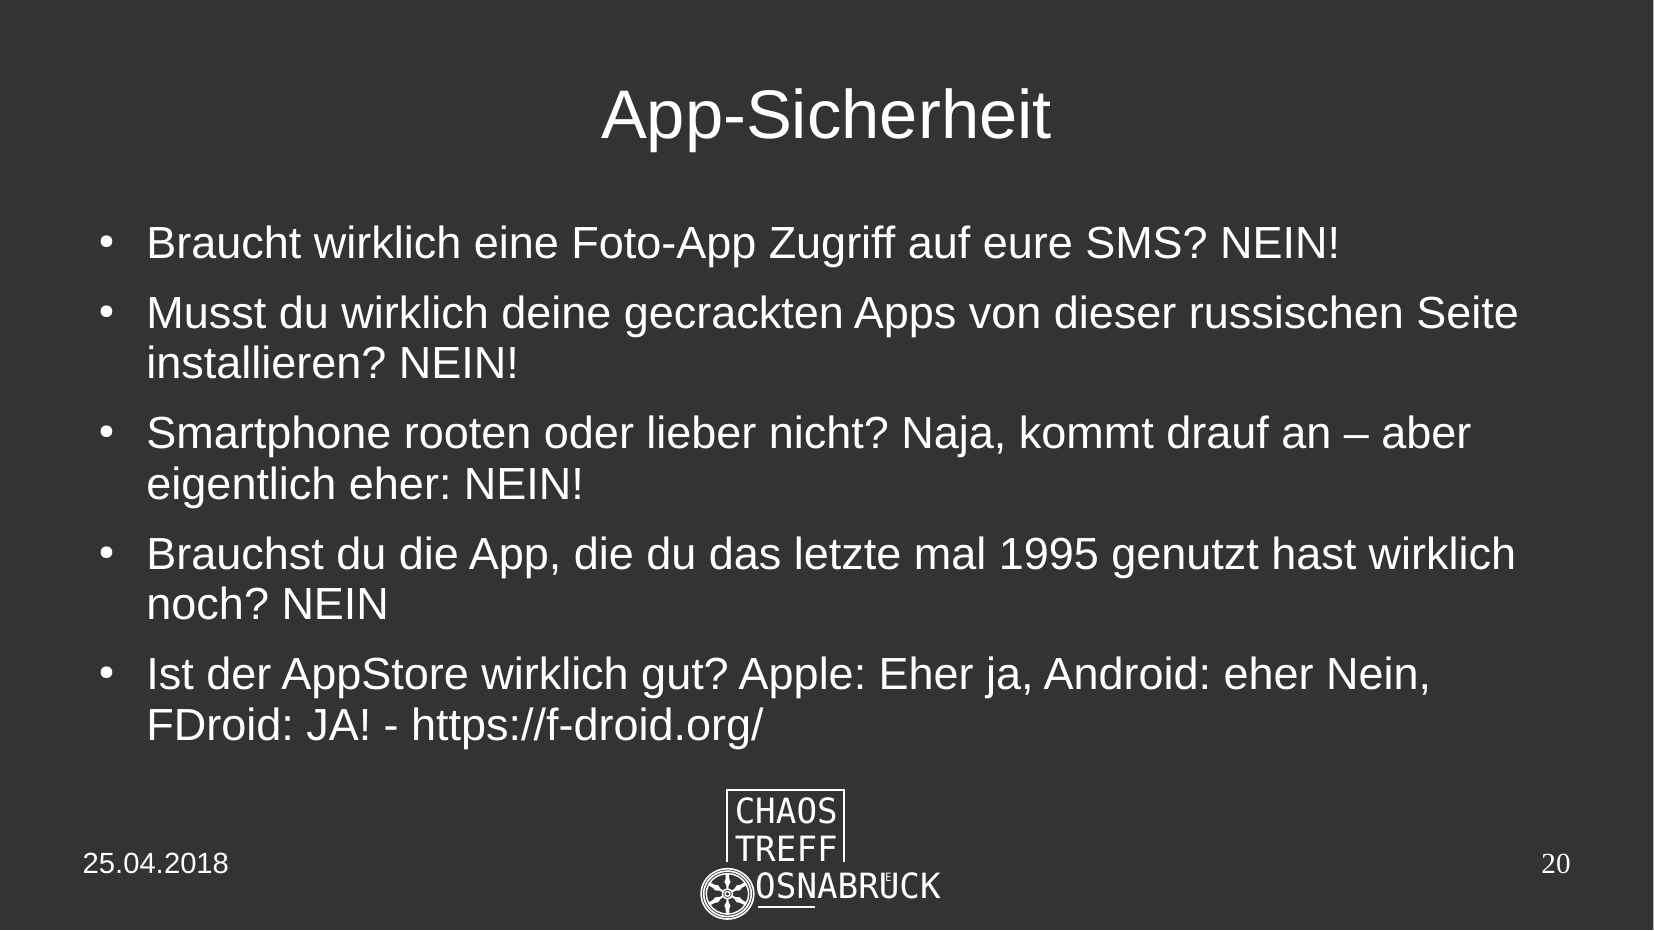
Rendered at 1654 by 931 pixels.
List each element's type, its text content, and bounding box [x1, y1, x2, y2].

title App-Sicherheit [82, 37, 1571, 193]
list Braucht wirklich eine Foto-App Zugriff auf eure SMS? NEIN! Musst du wirklich deine gecrackten Apps von dieser russischen Seite installieren? NEIN! Smartphone rooten oder lieber nicht? Naja, kommt drauf an – aber eigentlich eher: NEIN! Brauchst du die App, die du das letzte mal 1995 genutzt hast wirklich noch? NEIN Ist der AppStore wirklich gut? Apple: Eher ja, Android: eher Nein, FDroid: JA! - https://f-droid.org/ [82, 217, 1571, 758]
